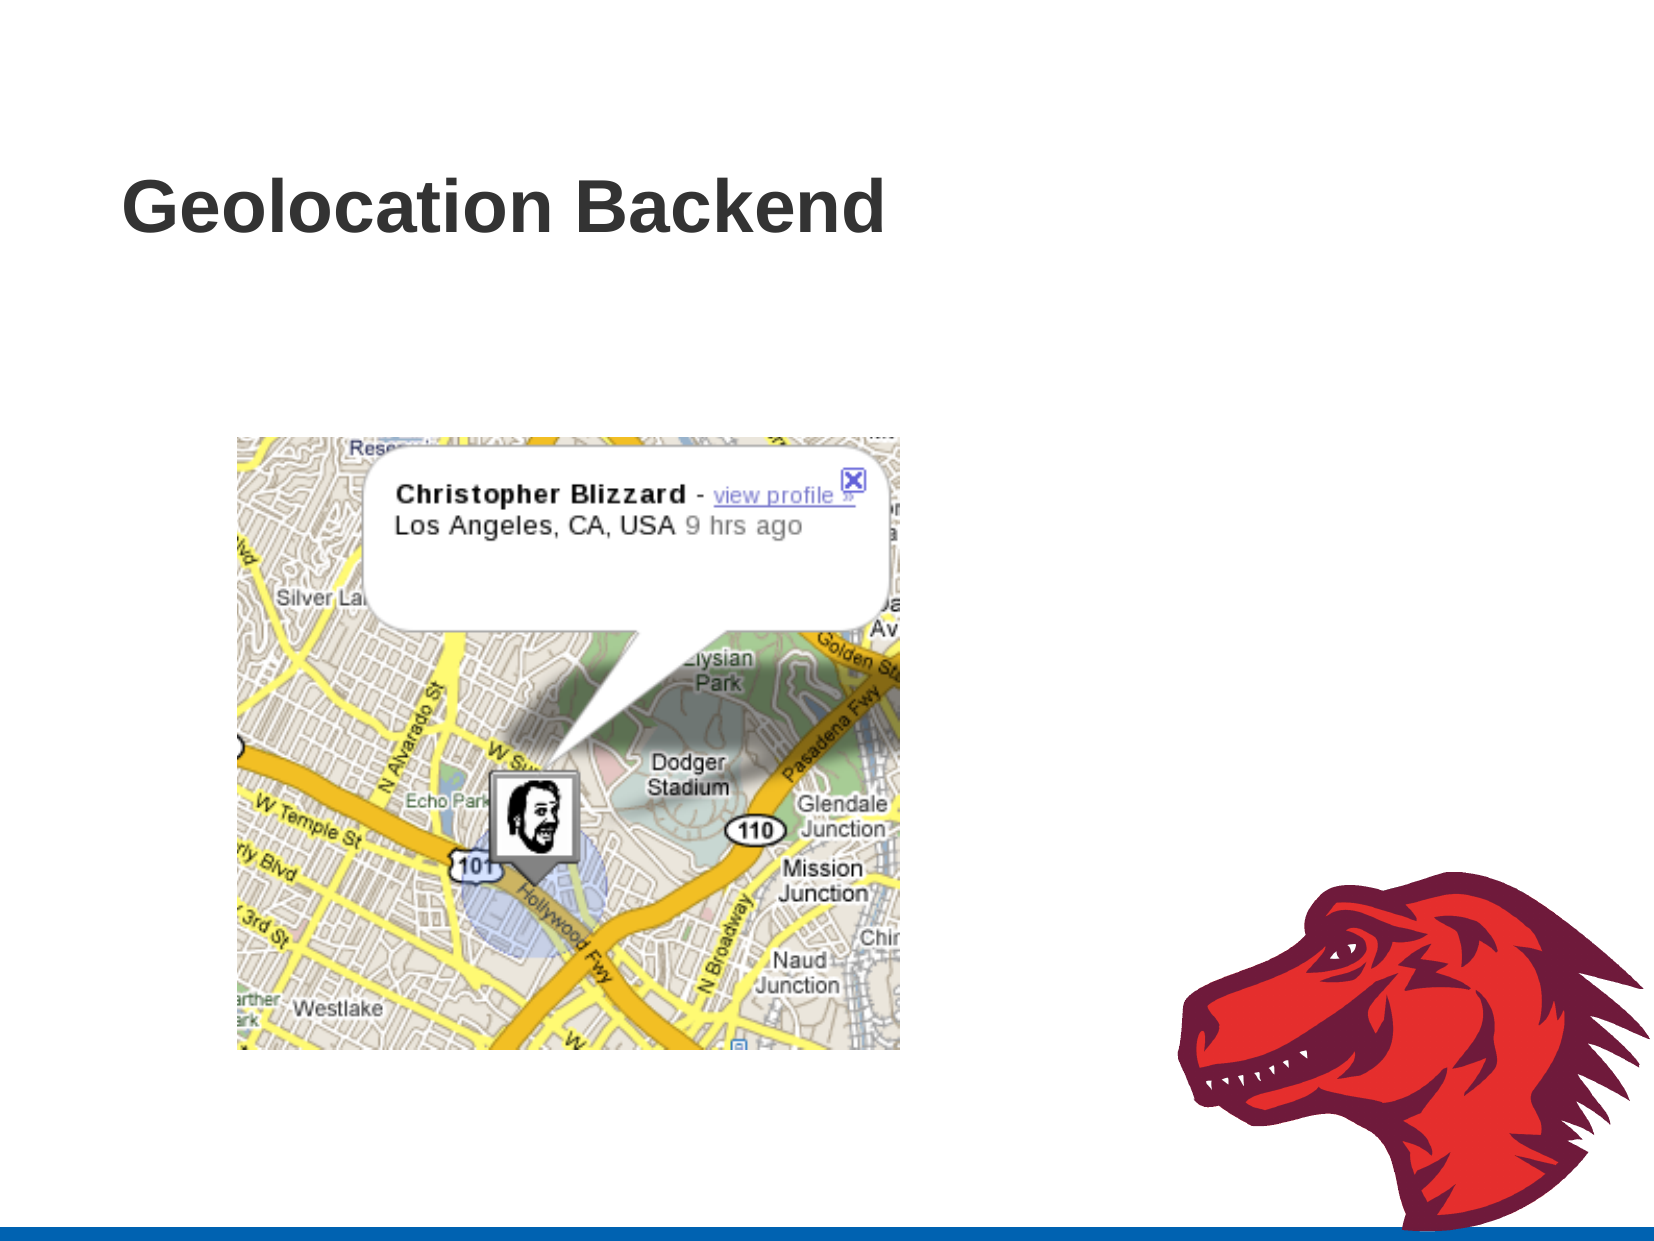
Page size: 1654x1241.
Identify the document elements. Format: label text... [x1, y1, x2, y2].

picture [1171, 872, 1654, 1241]
title Geolocation Backend [121, 110, 1534, 303]
picture [237, 437, 901, 1051]
